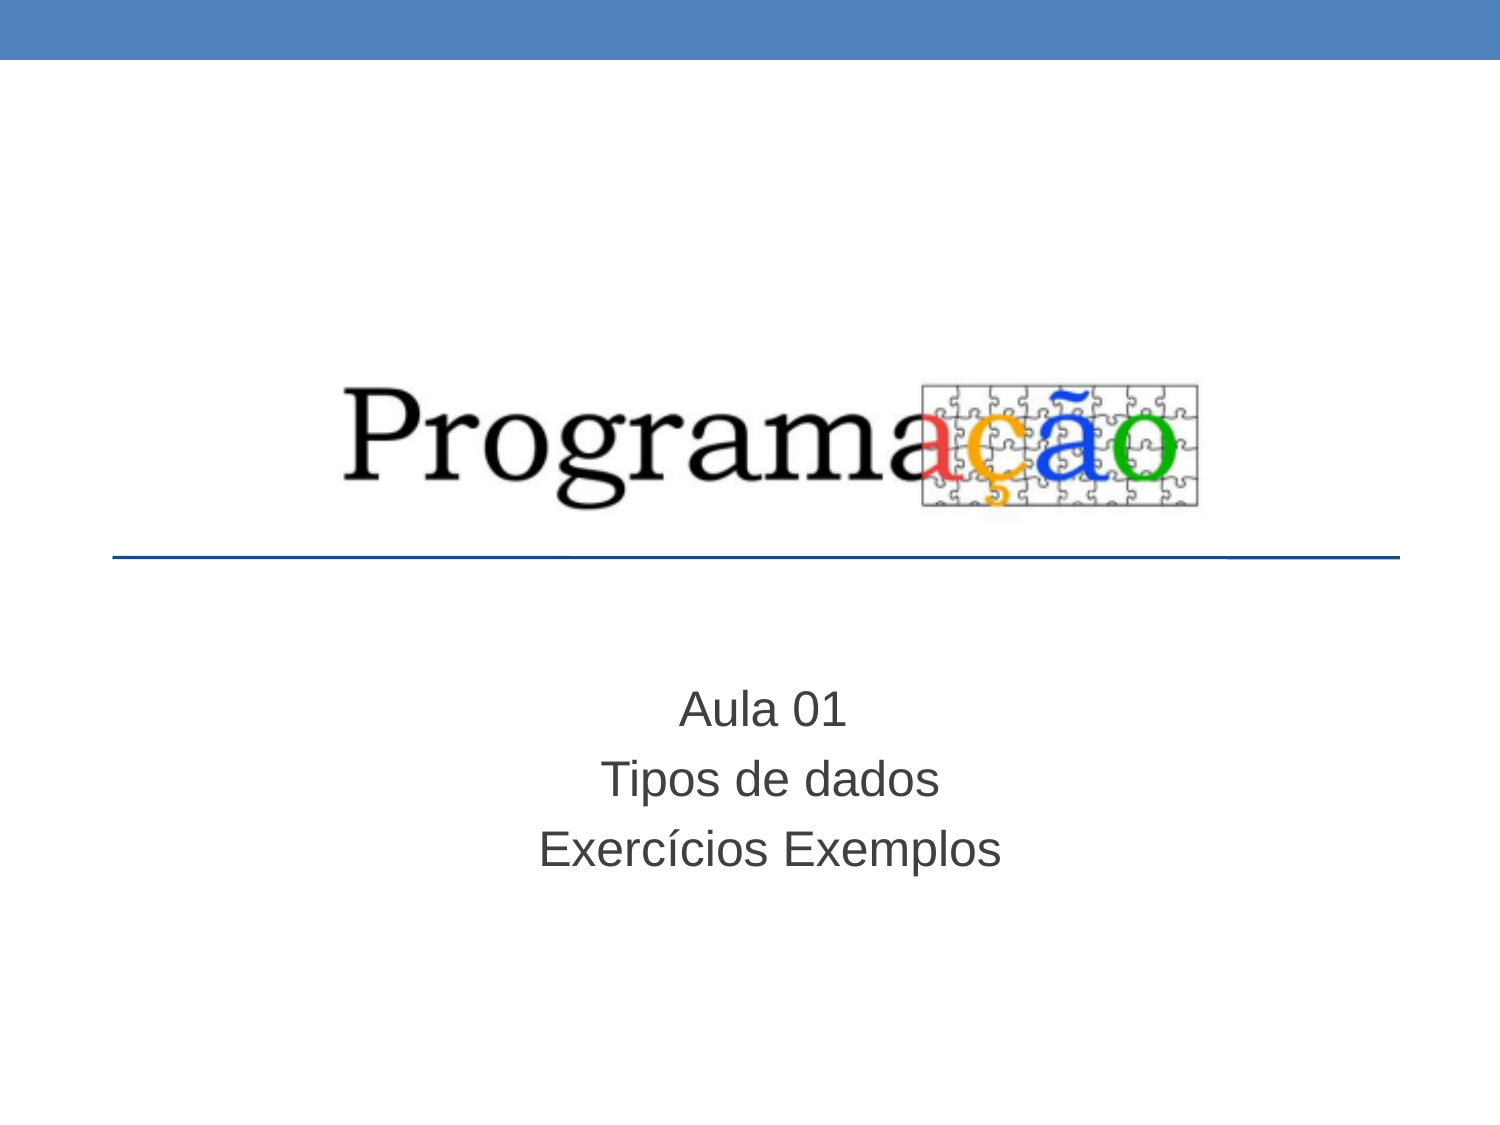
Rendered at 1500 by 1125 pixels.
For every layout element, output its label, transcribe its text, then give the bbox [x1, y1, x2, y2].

picture [289, 361, 1252, 534]
subtitle Aula 01 Tipos de dados Exercícios Exemplos [245, 668, 1296, 898]
